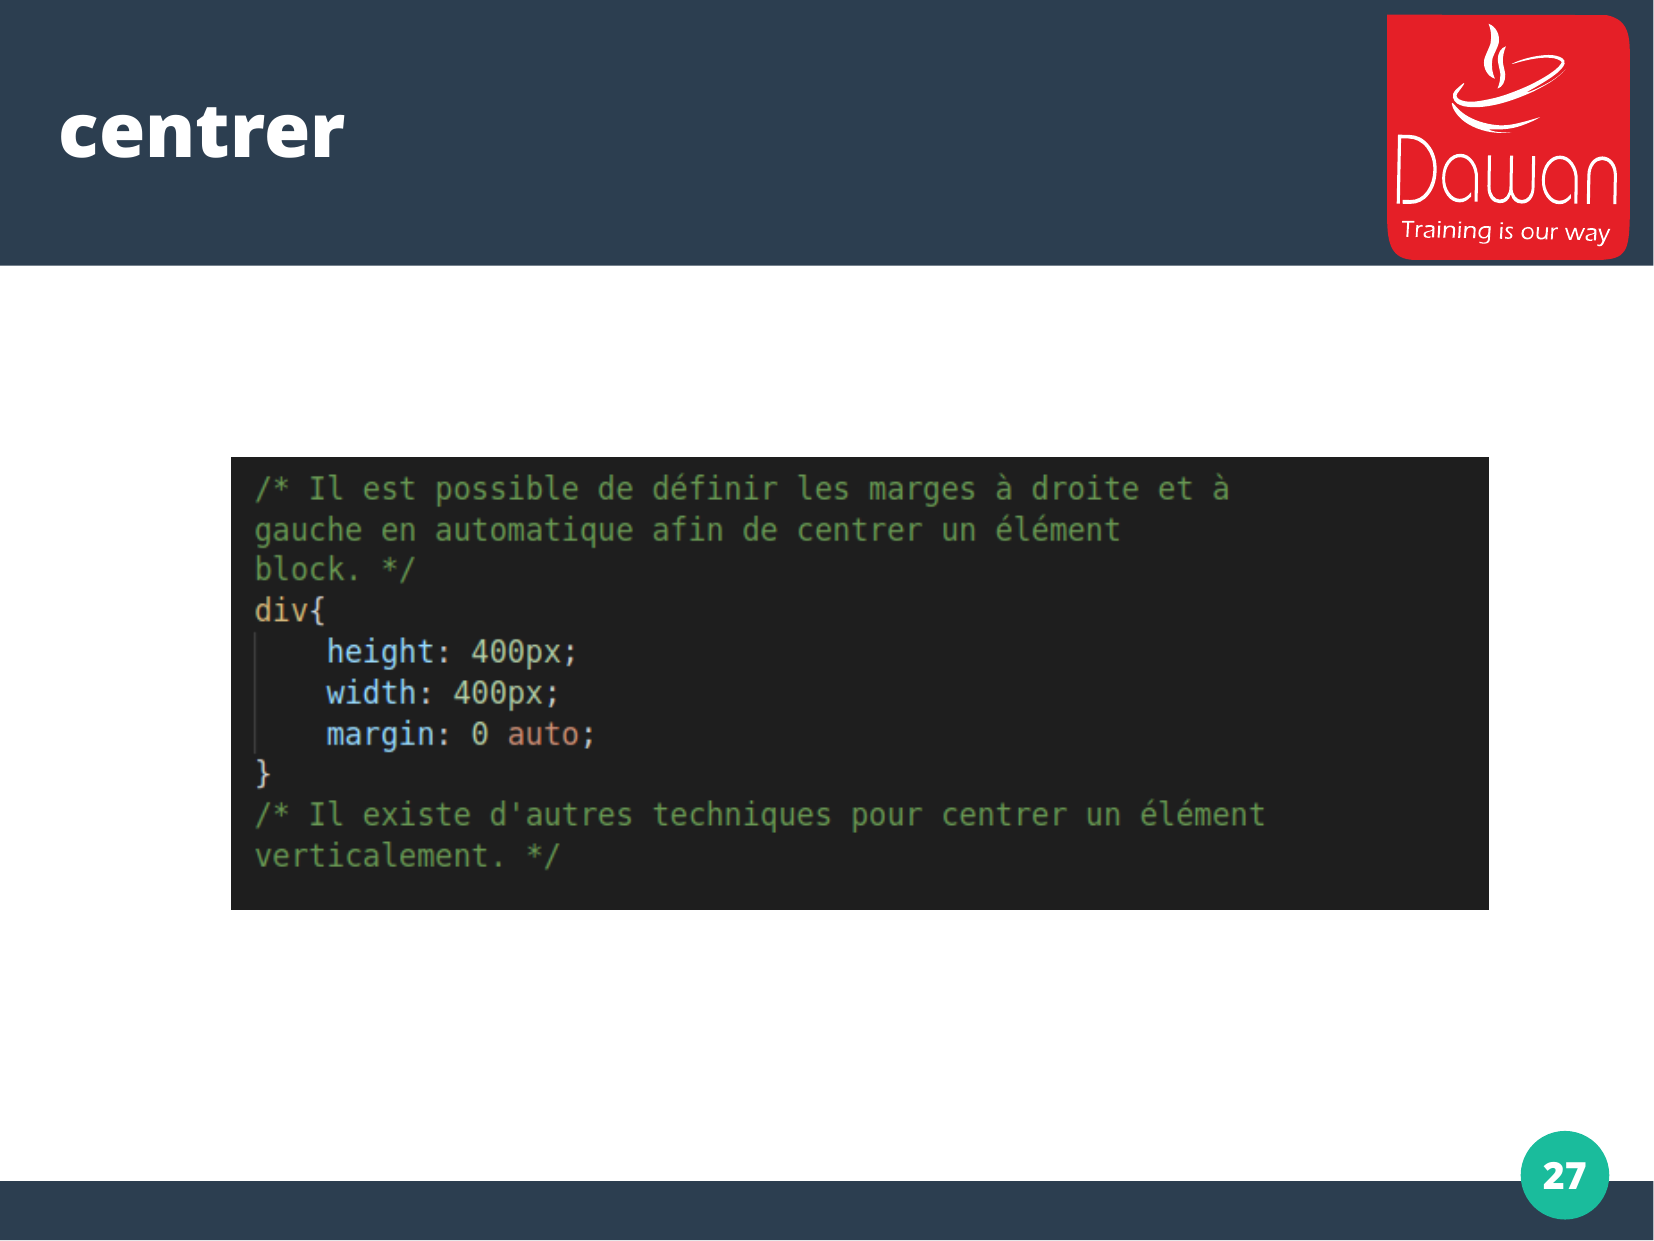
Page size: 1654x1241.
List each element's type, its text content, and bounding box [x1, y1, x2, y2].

picture [231, 457, 1489, 910]
picture [1387, 14, 1630, 260]
title centrer [59, 49, 1387, 207]
